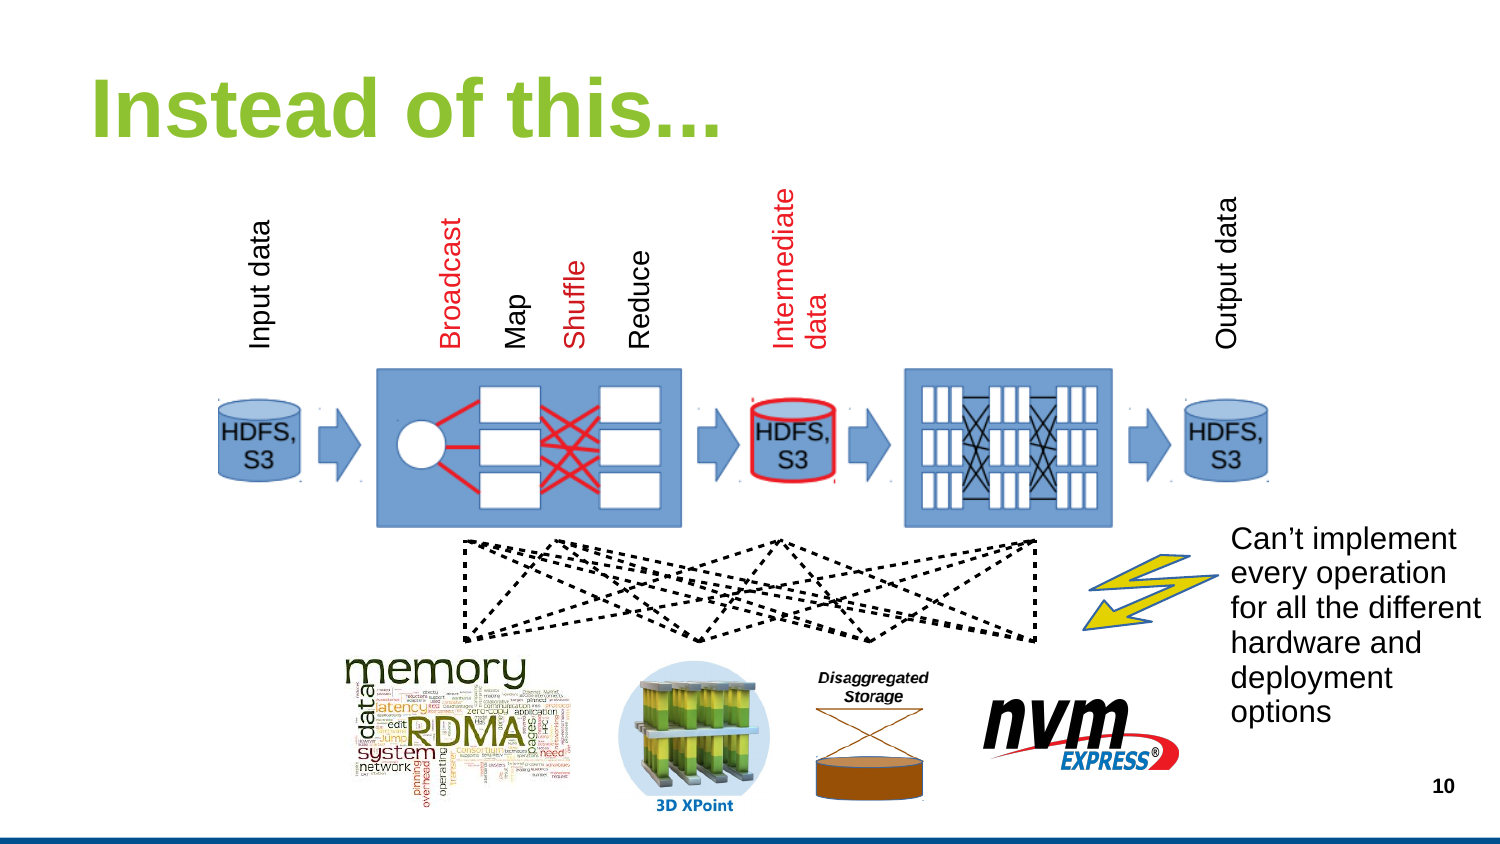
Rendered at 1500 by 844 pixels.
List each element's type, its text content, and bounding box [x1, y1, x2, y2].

text_box Can’t implement every operation for all the different hardware and deployment options [1215, 513, 1497, 737]
text_box Input data [235, 175, 296, 366]
picture [344, 655, 571, 808]
title Instead of this... [75, 33, 1426, 175]
text_box Map [491, 175, 552, 366]
text_box Reduce [615, 175, 676, 366]
picture [815, 671, 929, 801]
text_box Intermediate data [759, 175, 859, 366]
text_box Shuffle [552, 175, 611, 366]
text_box Output data [1202, 175, 1301, 366]
picture [983, 699, 1179, 770]
picture [218, 368, 1269, 528]
text_box Broadcast [426, 175, 491, 366]
text_box [1083, 555, 1215, 631]
picture [617, 654, 772, 819]
